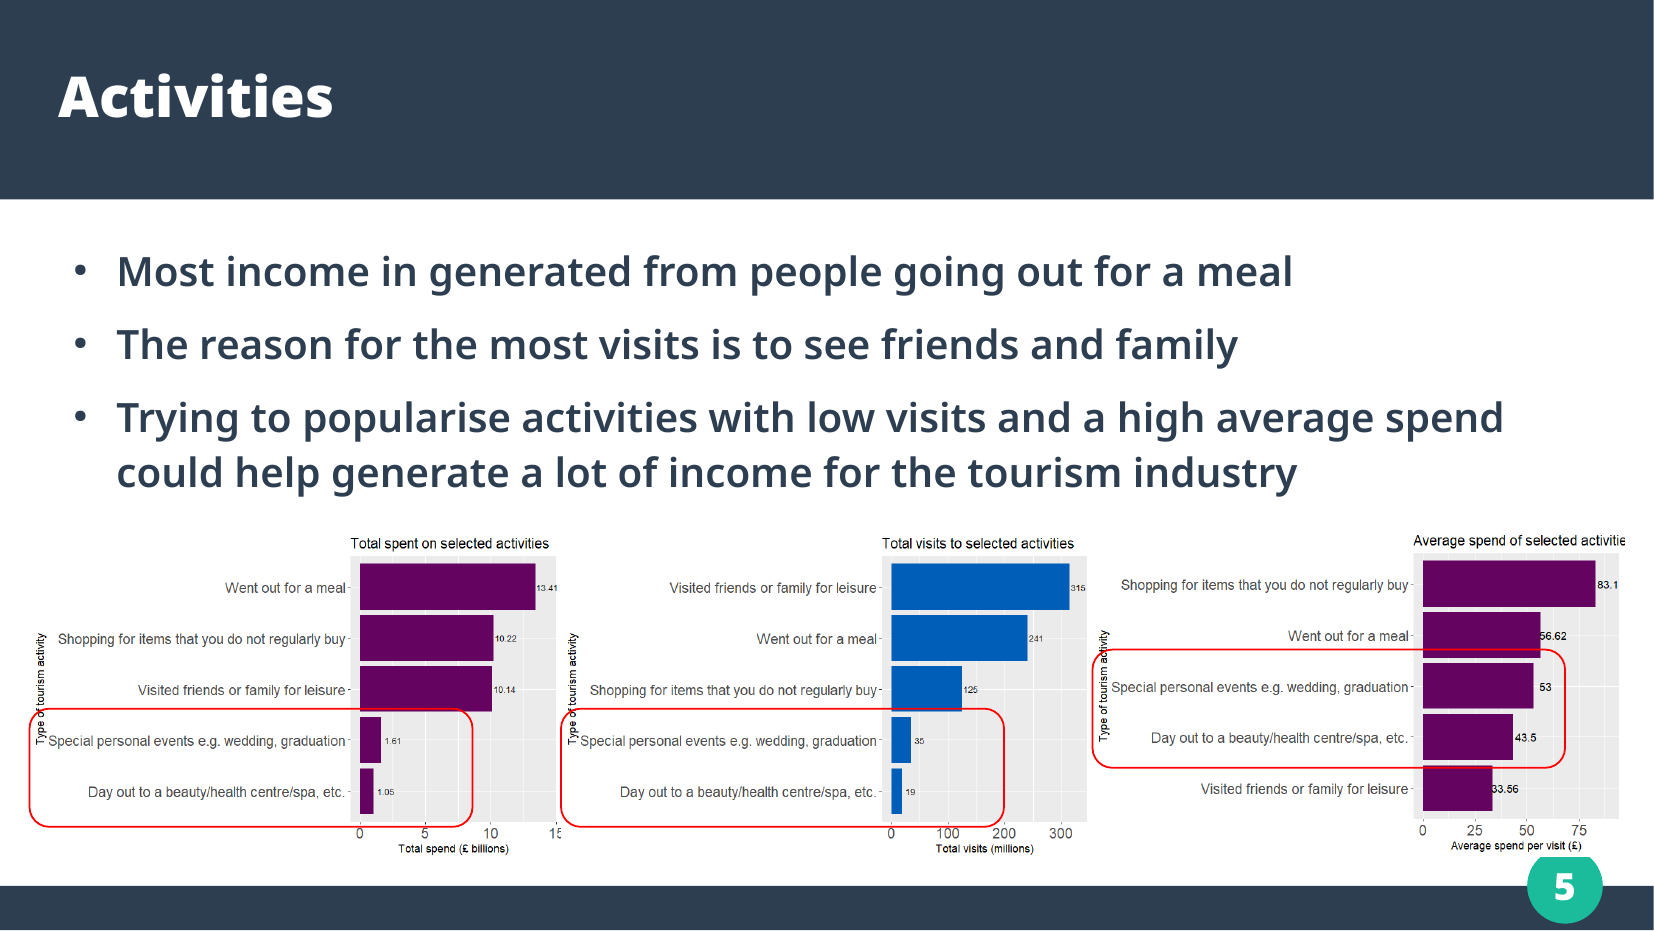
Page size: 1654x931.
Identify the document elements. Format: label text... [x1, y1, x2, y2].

title Activities [59, 37, 1595, 155]
list Most income in generated from people going out for a meal The reason for the most visits is to see friends and family Trying to popularise activities with low visits and a high average spend could help generate a lot of income for the tourism industry [59, 243, 1595, 502]
picture [29, 528, 1625, 860]
picture [31, 710, 471, 825]
